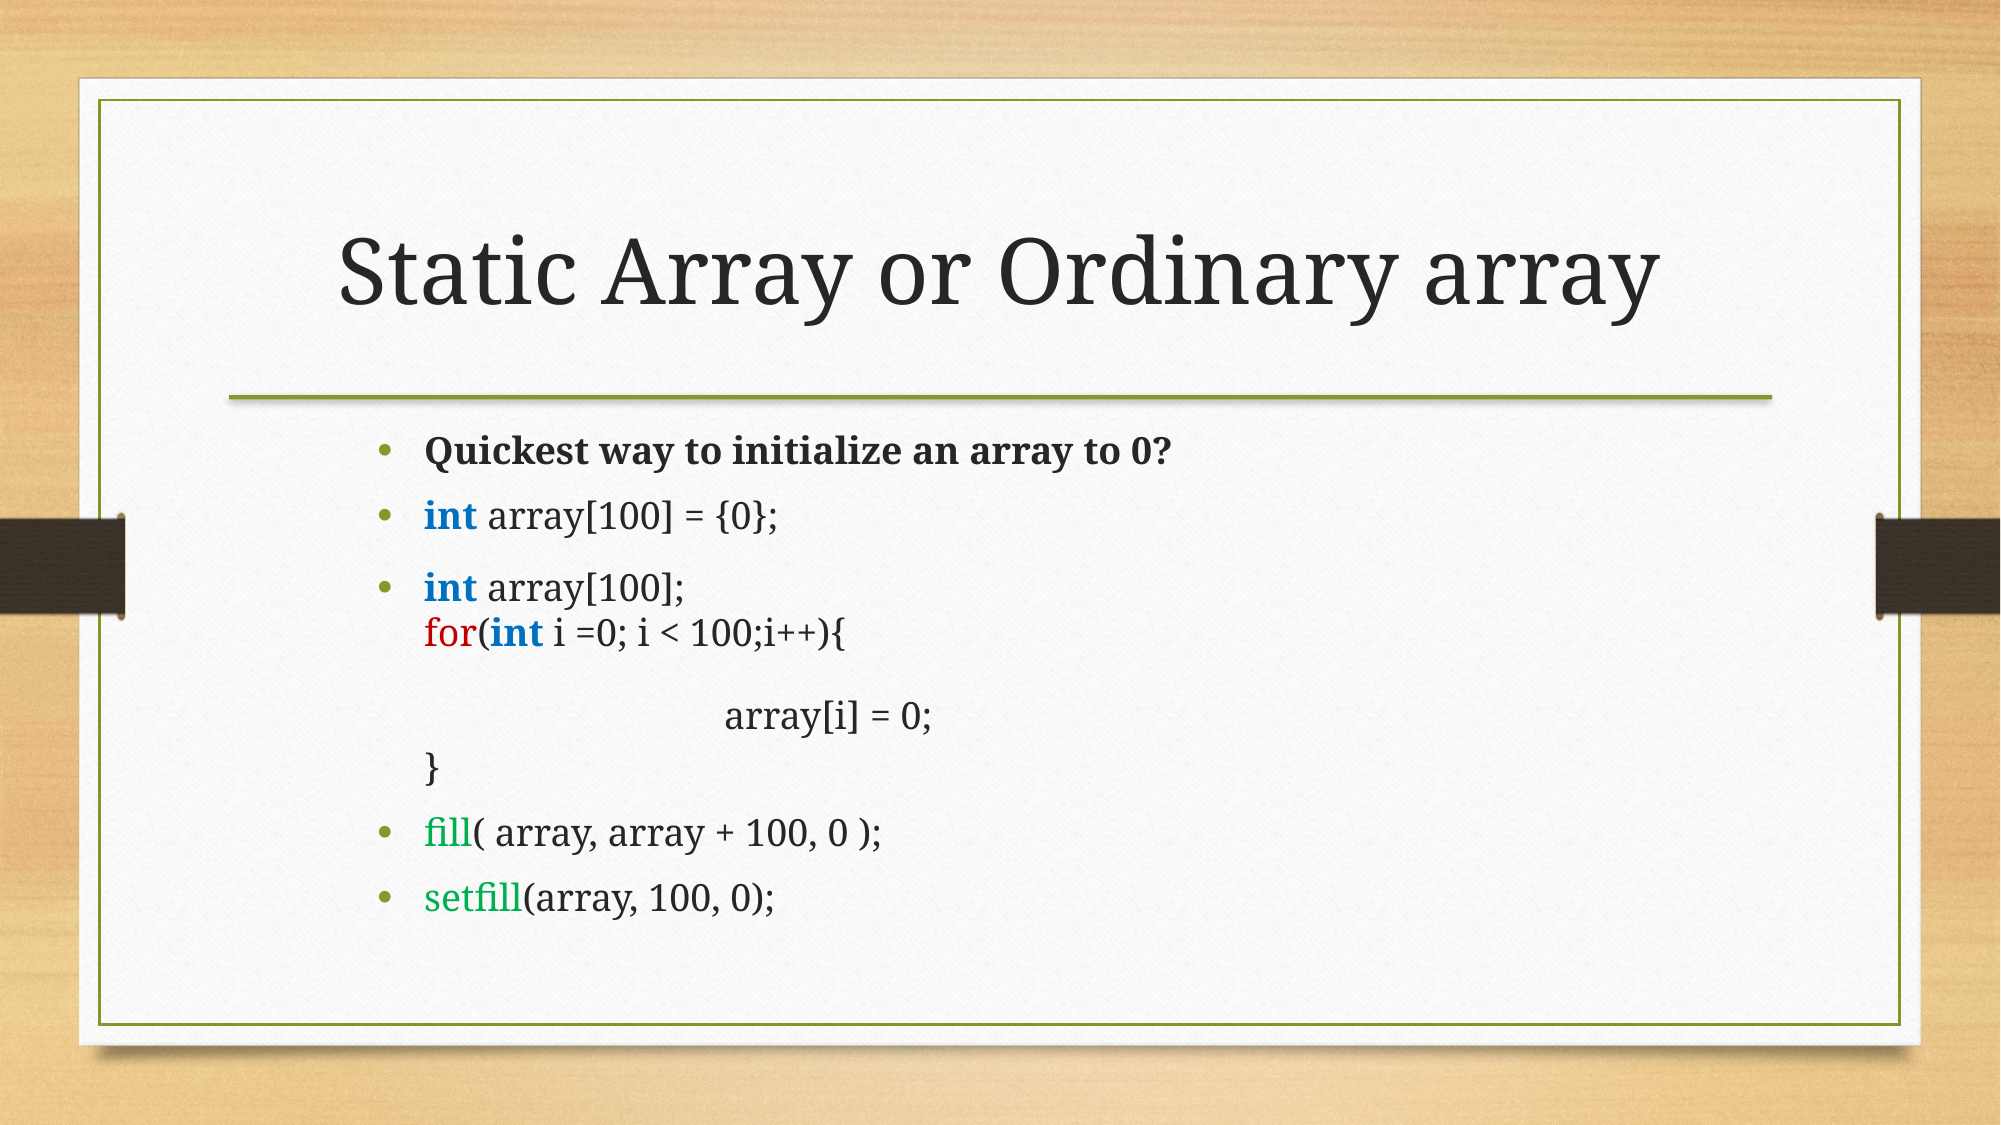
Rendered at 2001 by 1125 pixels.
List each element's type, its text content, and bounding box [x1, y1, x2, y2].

picture [0, 0, 2001, 1125]
text_box Static Array or Ordinary array [212, 161, 1788, 375]
text_box Quickest way to initialize an array to 0? int array[100] = {0}; int array[100]; for(int i =0; i < 100;i++){ array[i] = 0; } fill( array, array + 100, 0 ); setfill(array, 100, 0); [212, 419, 1788, 964]
